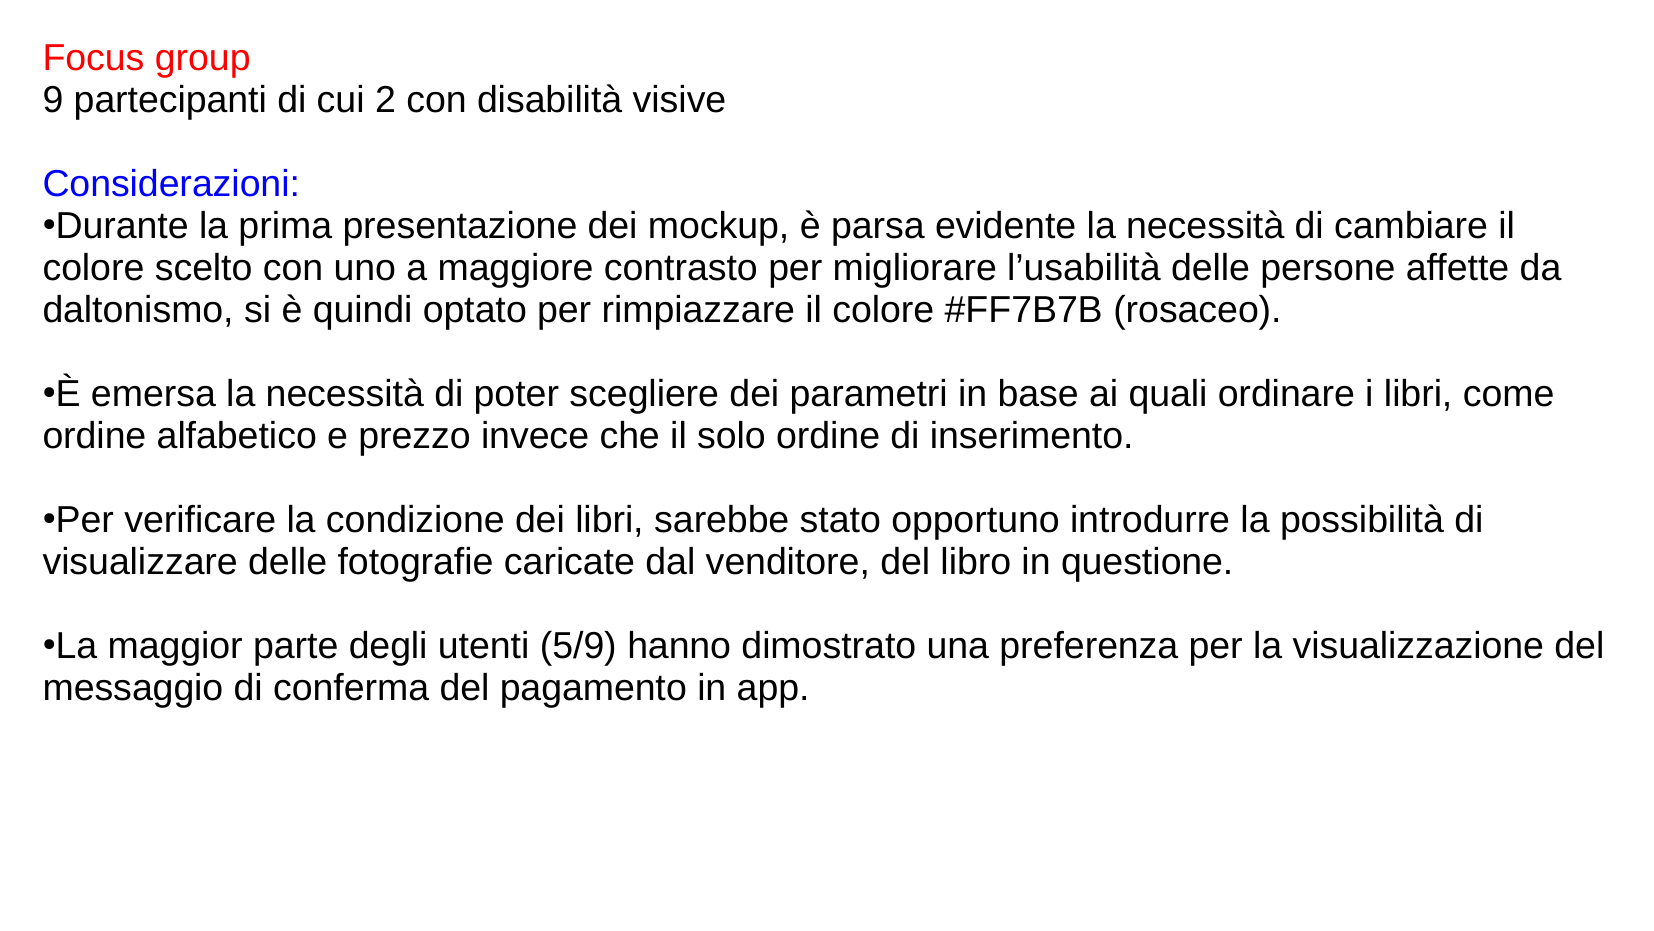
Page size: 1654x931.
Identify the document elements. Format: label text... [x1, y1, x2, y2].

text_box Focus group 9 partecipanti di cui 2 con disabilità visive Considerazioni: Durante la prima presentazione dei mockup, è parsa evidente la necessità di cambiare il colore scelto con uno a maggiore contrasto per migliorare l’usabilità delle persone affette da daltonismo, si è quindi optato per rimpiazzare il colore #FF7B7B (rosaceo). È emersa la necessità di poter scegliere dei parametri in base ai quali ordinare i libri, come ordine alfabetico e prezzo invece che il solo ordine di inserimento. Per verificare la condizione dei libri, sarebbe stato opportuno introdurre la possibilità di visualizzare delle fotografie caricate dal venditore, del libro in questione. La maggior parte degli utenti (5/9) hanno dimostrato una preferenza per la visualizzazione del messaggio di conferma del pagamento in app. [27, 29, 1625, 742]
